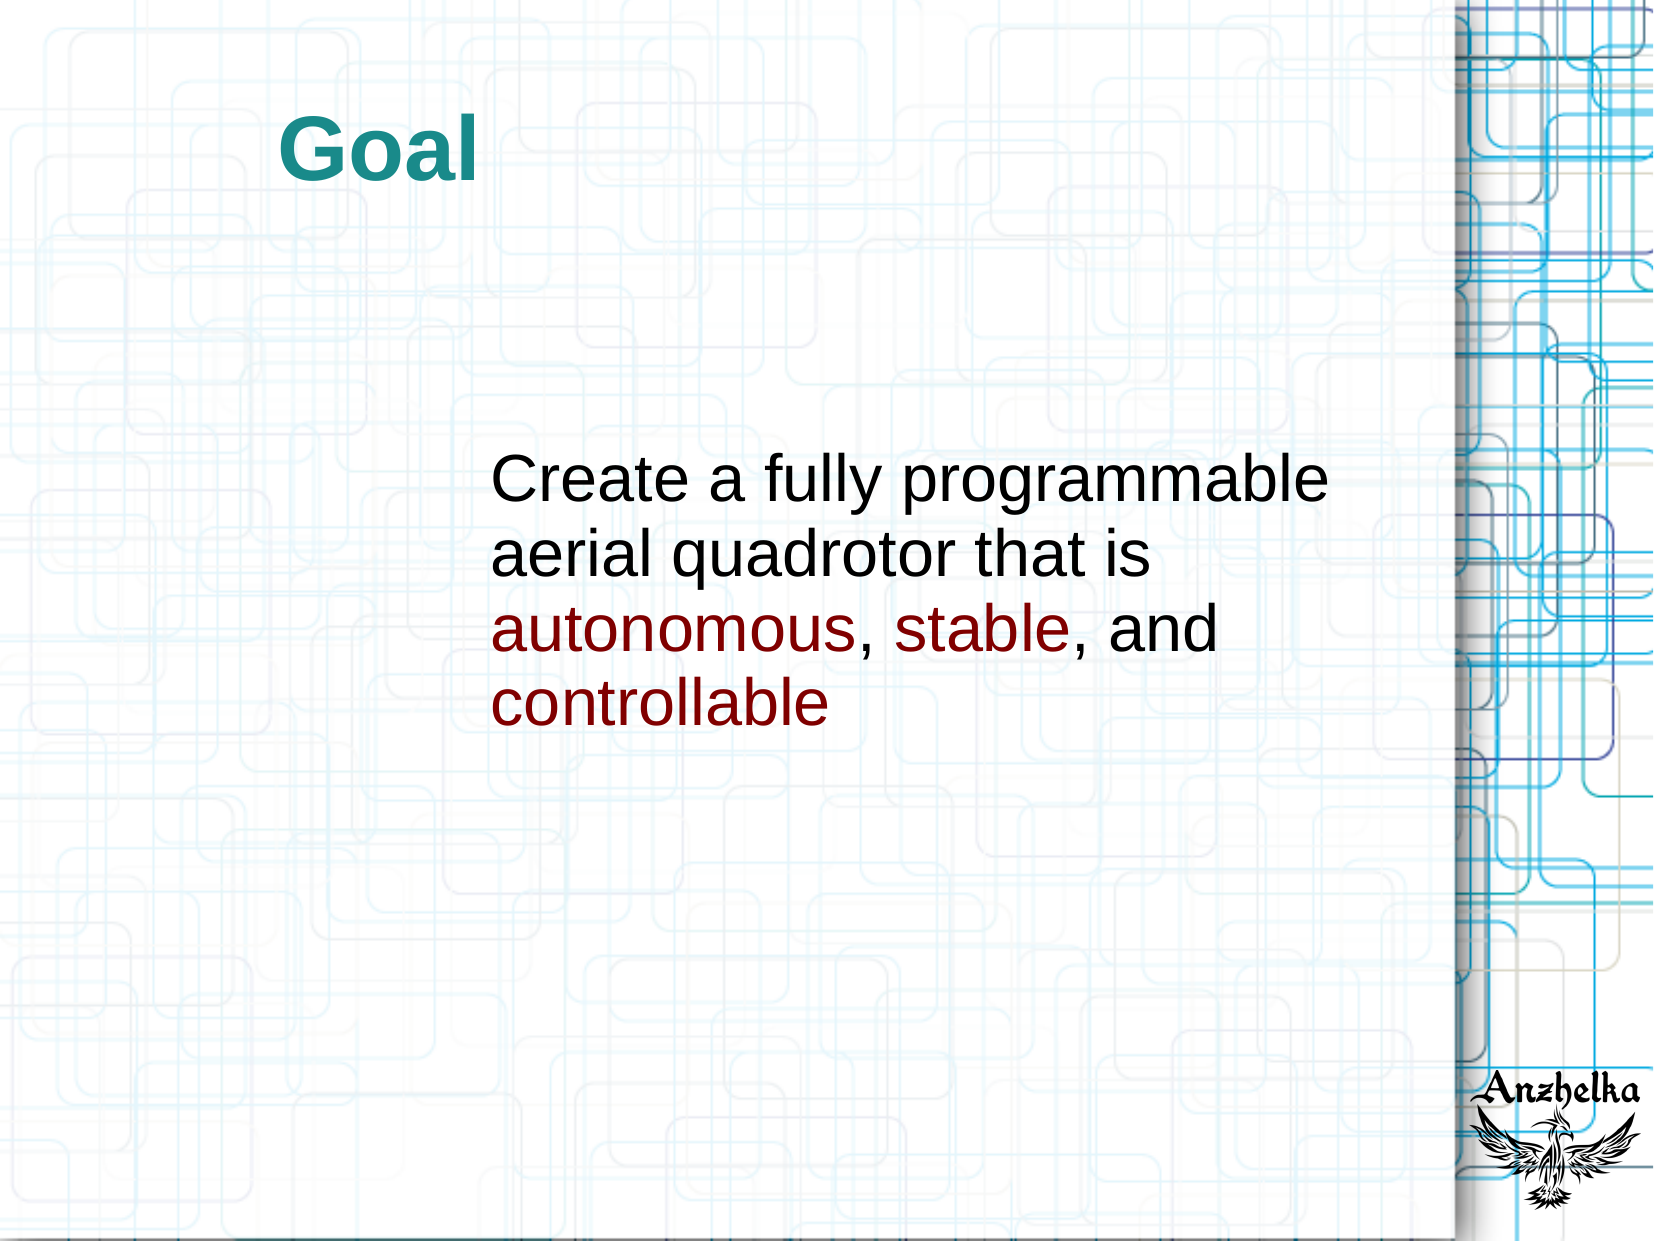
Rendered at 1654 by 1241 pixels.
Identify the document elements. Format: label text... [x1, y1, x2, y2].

picture [0, 0, 1654, 1241]
list Create a fully programmable aerial quadrotor that is autonomous, stable, and controllable [419, 441, 1380, 1241]
title Goal [0, 45, 1058, 253]
